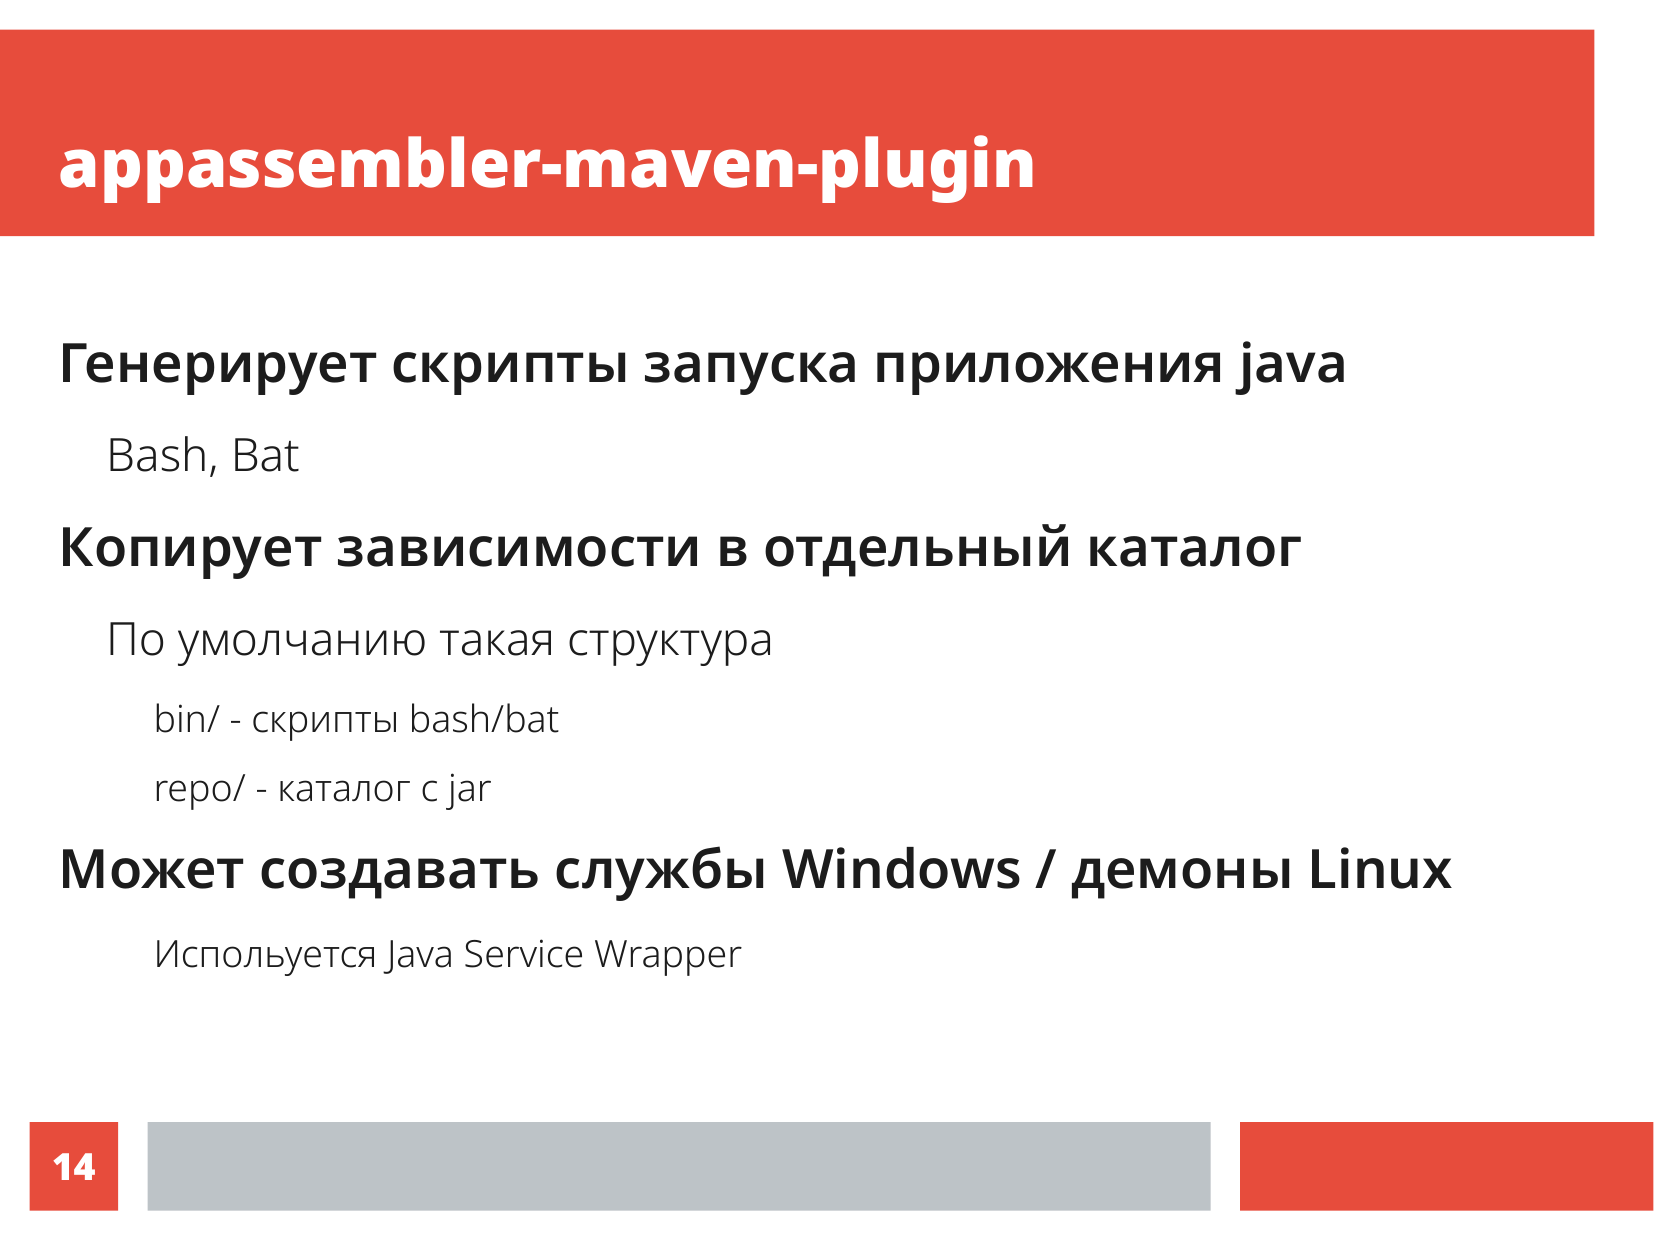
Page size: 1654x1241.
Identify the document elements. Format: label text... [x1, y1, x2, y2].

list Генерирует скрипты запуска приложения java Bash, Bat Копирует зависимости в отдельный каталог По умолчанию такая структура bin/ - скрипты bash/bat repo/ - каталог с jar Может создавать службы Windows / демоны Linux Испольуется Java Service Wrapper [59, 324, 1565, 1093]
title appassembler-maven-plugin [59, 59, 1595, 207]
